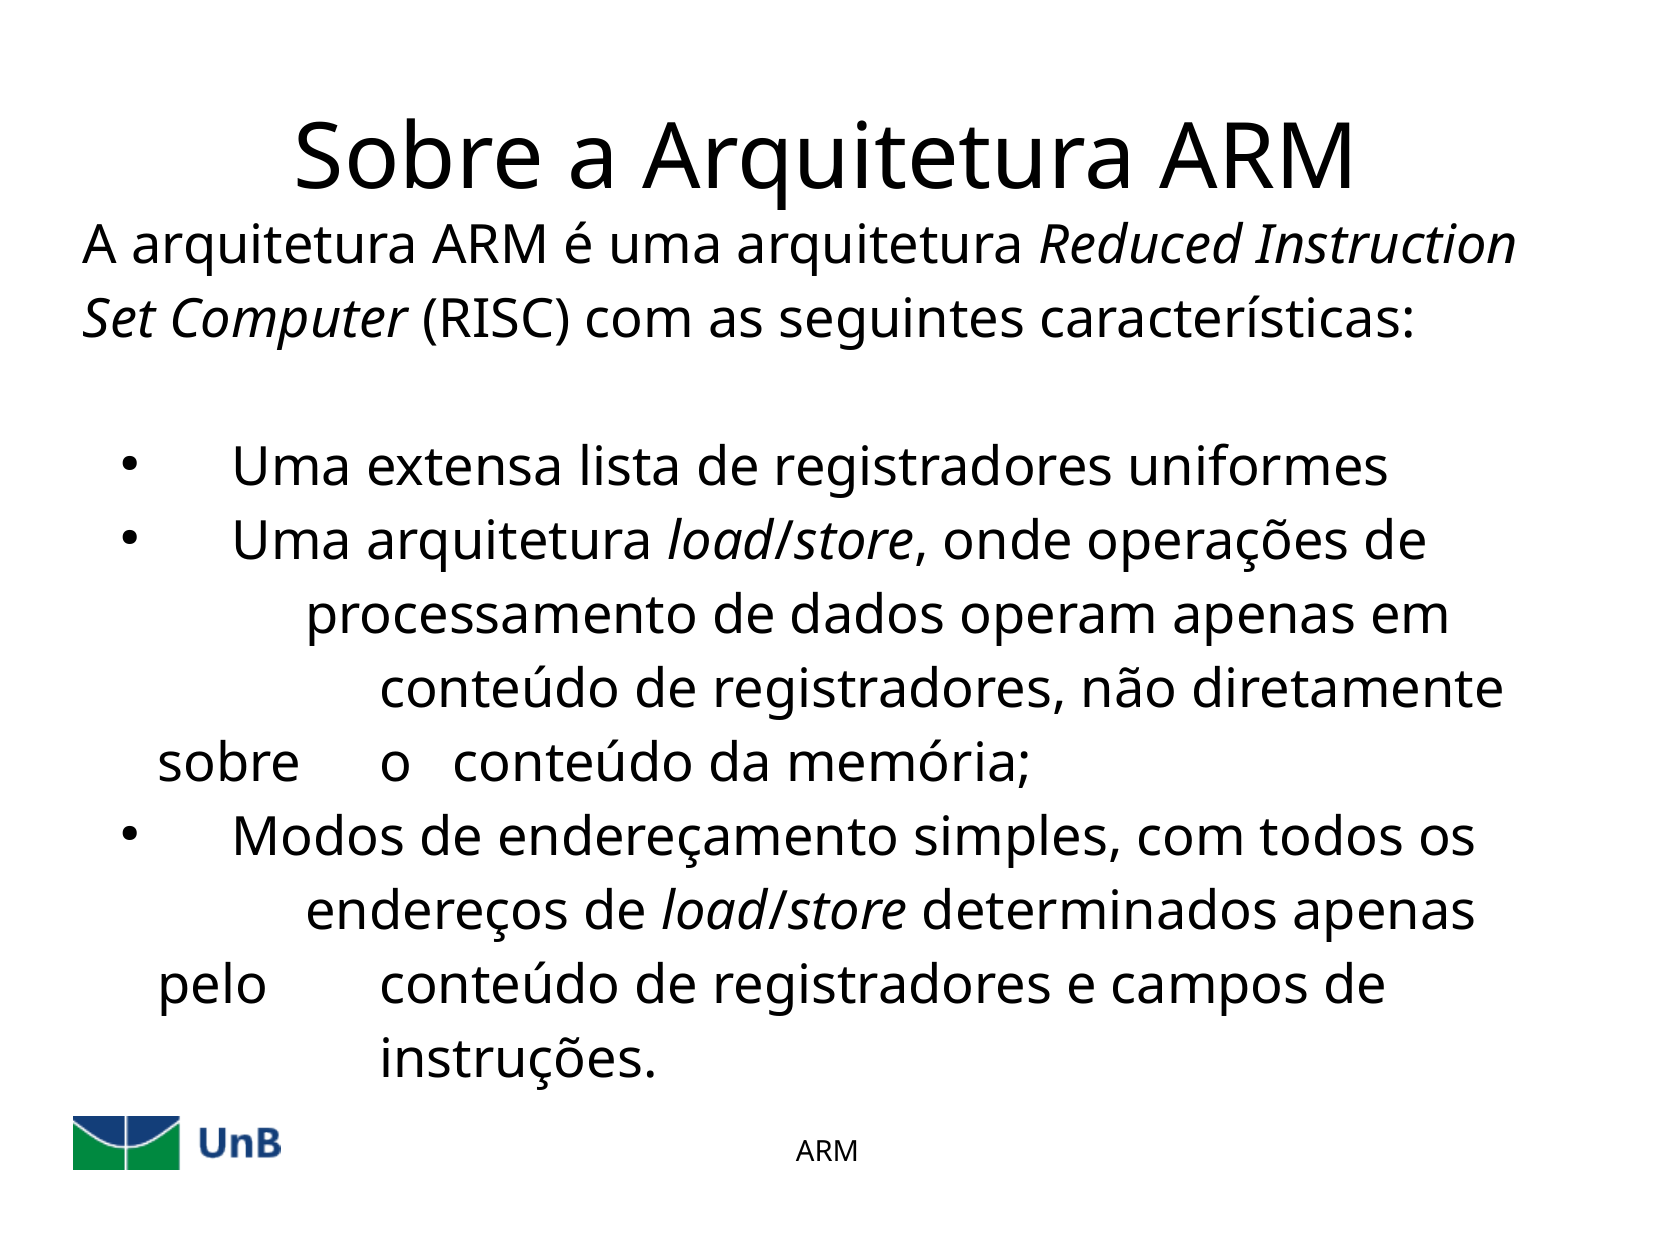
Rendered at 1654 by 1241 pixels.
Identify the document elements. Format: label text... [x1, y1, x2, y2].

picture [73, 1116, 281, 1170]
subtitle A arquitetura ARM é uma arquitetura Reduced Instruction Set Computer (RISC) com as seguintes características: Uma extensa lista de registradores uniformes Uma arquitetura load/store, onde operações de processamento de dados operam apenas em conteúdo de registradores, não diretamente sobre o conteúdo da memória; Modos de endereçamento simples, com todos os endereços de load/store determinados apenas pelo conteúdo de registradores e campos de instruções. [82, 286, 1538, 1014]
title Sobre a Arquitetura ARM [82, 49, 1571, 257]
